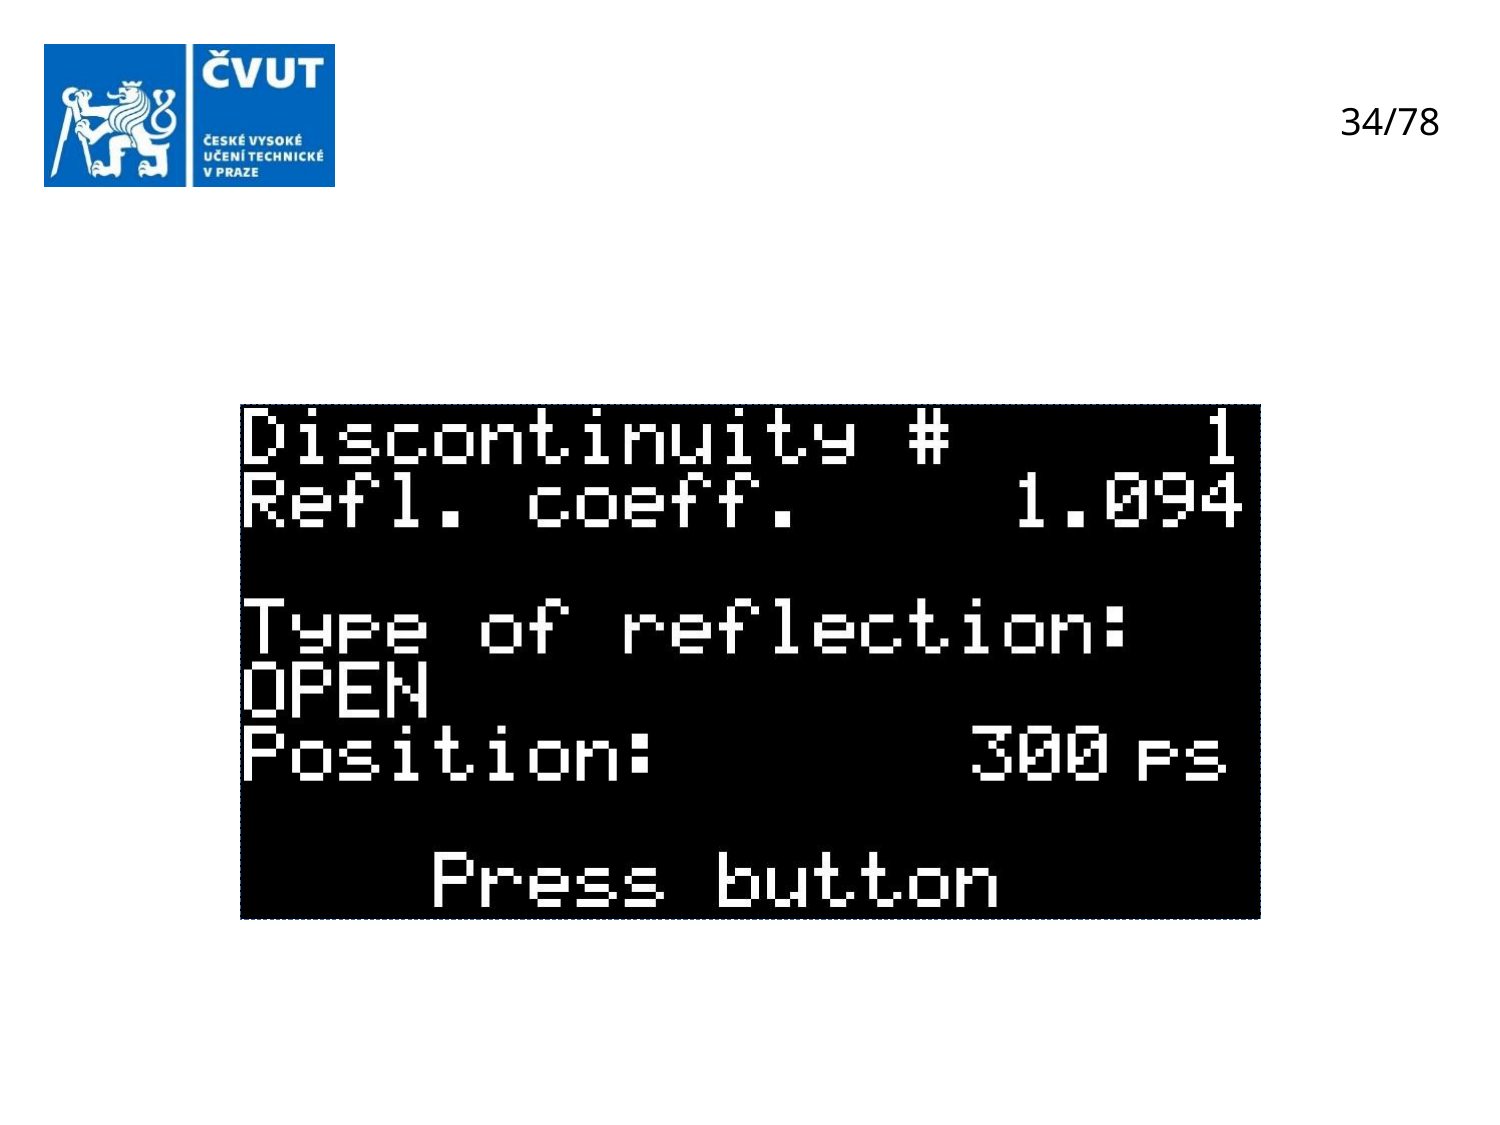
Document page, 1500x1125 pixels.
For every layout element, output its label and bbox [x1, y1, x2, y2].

picture [240, 404, 1261, 920]
list [177, 501, 1456, 1081]
picture [44, 44, 335, 187]
